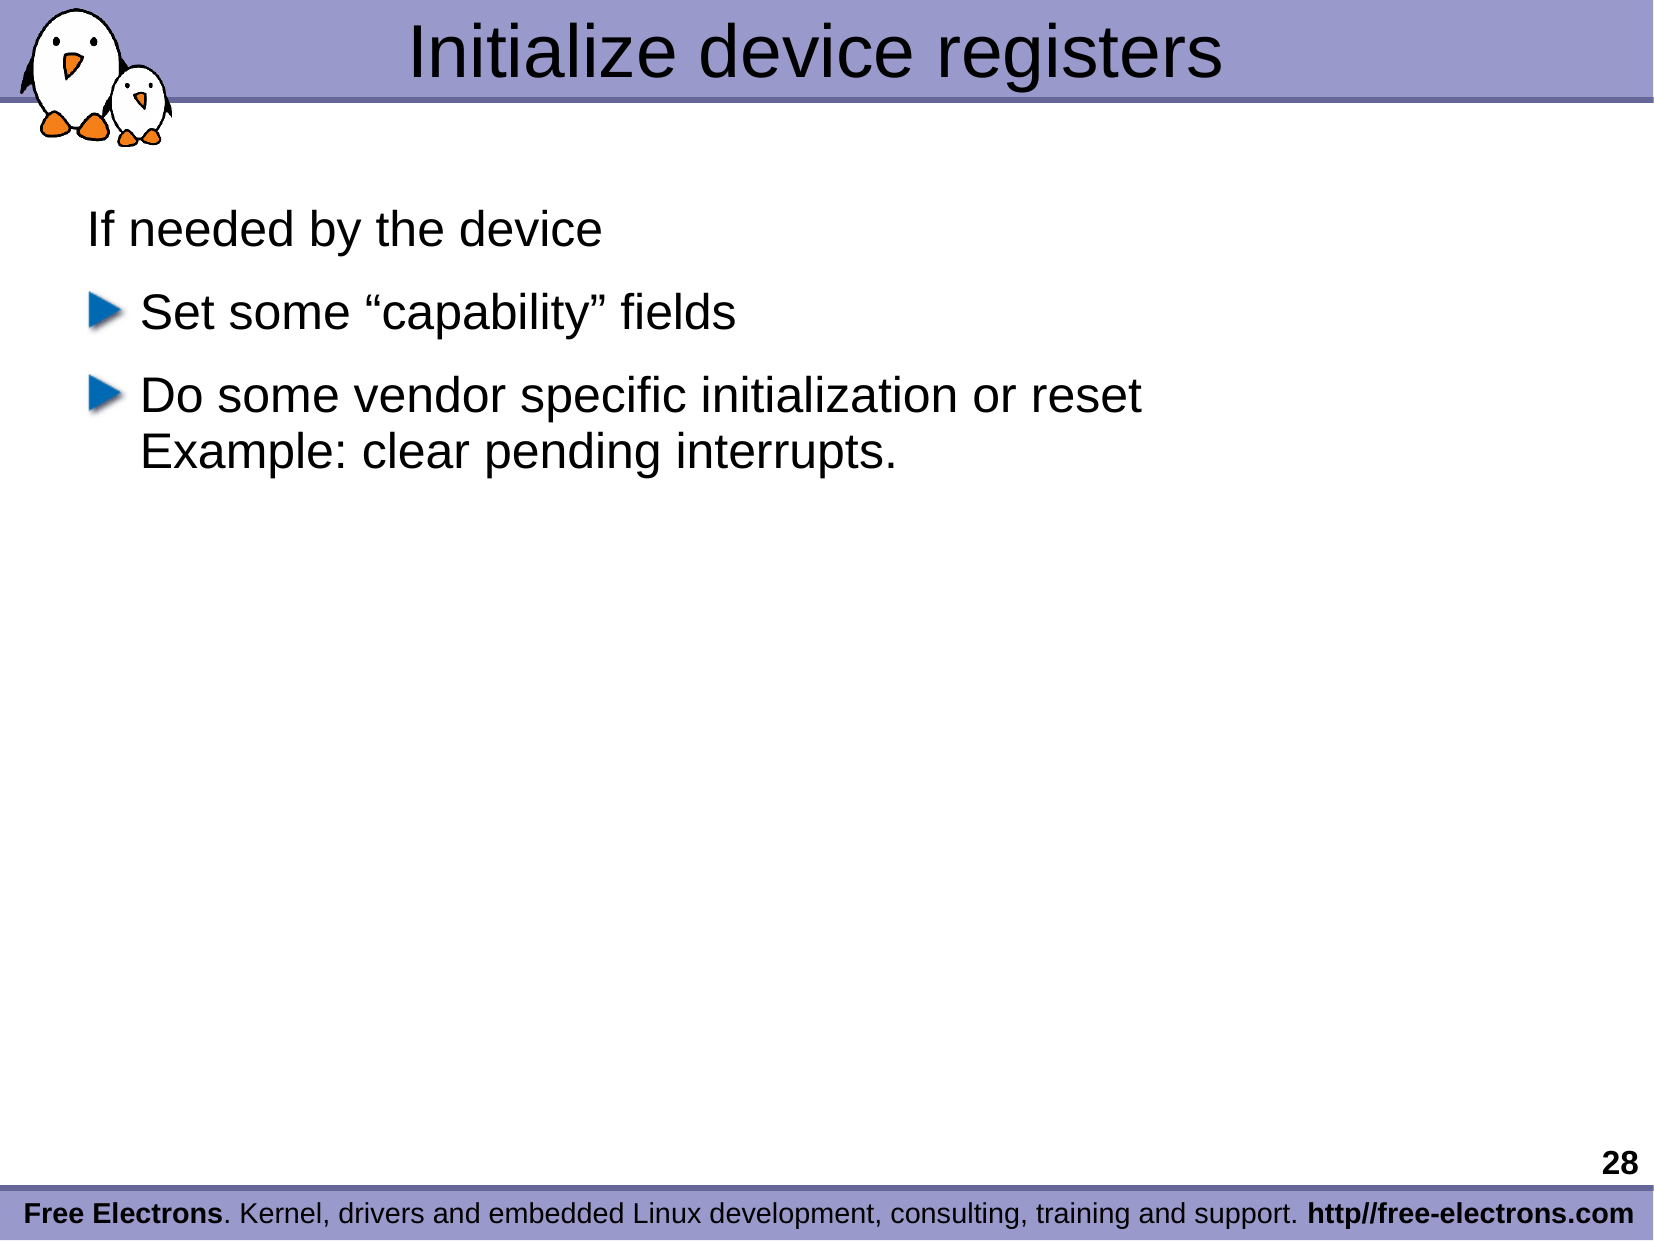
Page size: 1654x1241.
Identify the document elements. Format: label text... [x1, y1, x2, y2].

title Initialize device registers [70, 0, 1561, 104]
picture [20, 8, 172, 147]
list If needed by the device Set some “capability” fields Do some vendor specific initialization or reset Example: clear pending interrupts. [68, 201, 1592, 1118]
